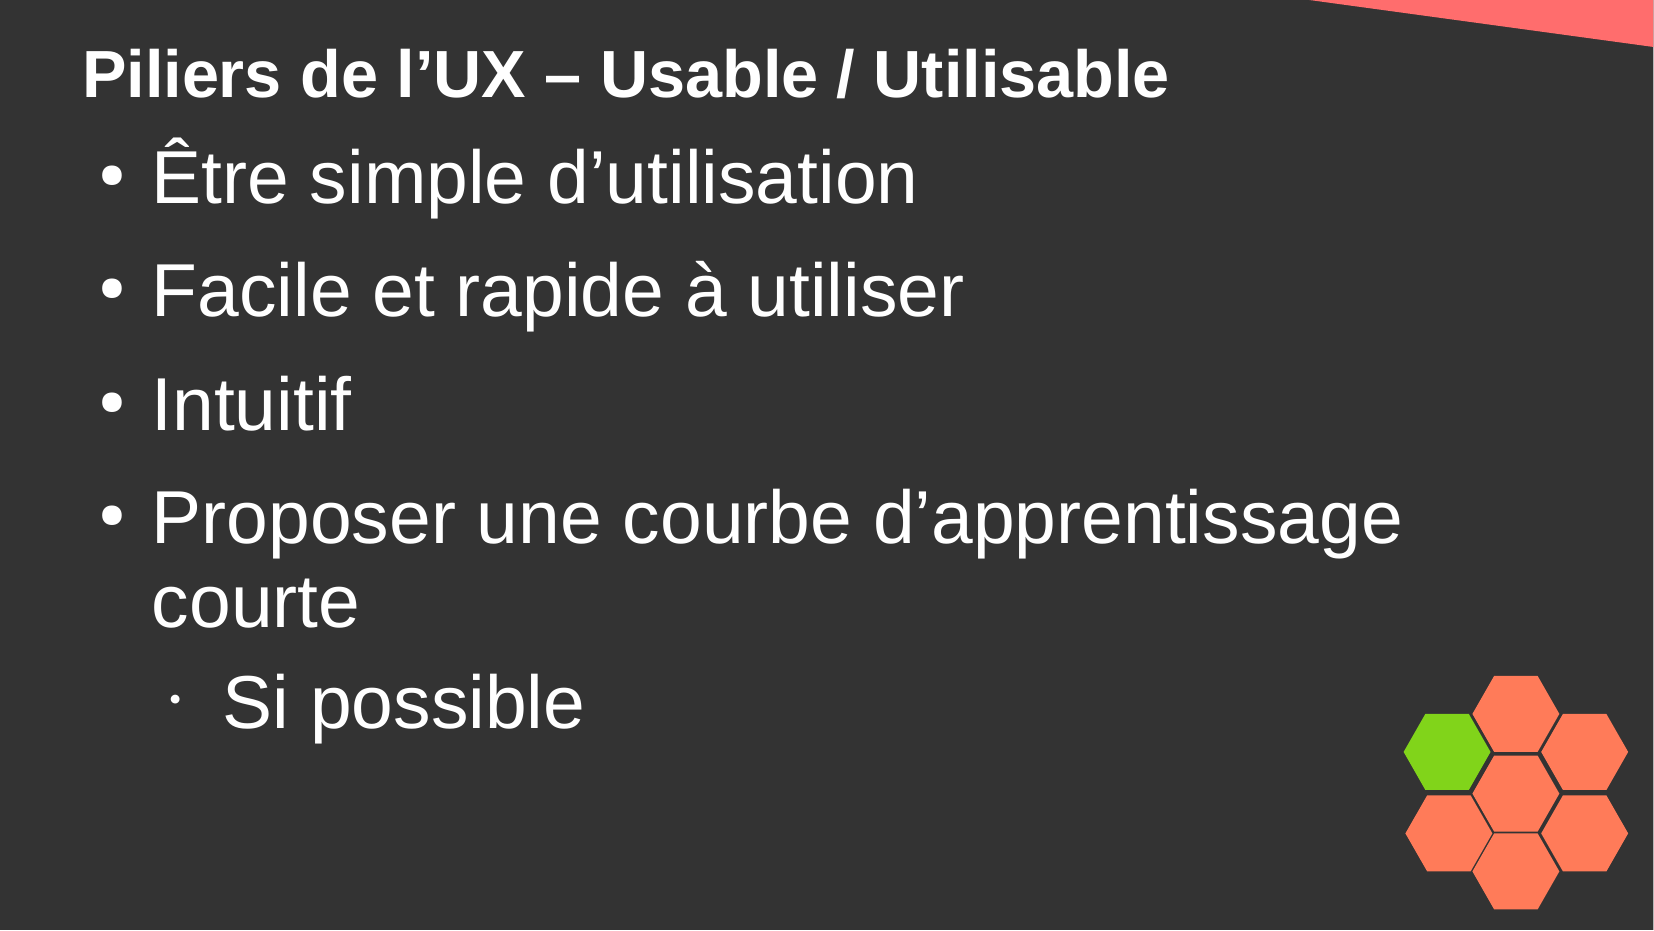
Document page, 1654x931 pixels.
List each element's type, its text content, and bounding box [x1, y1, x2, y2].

title Piliers de l’UX – Usable / Utilisable [82, 37, 1571, 114]
text_box [1472, 675, 1560, 752]
text_box [1309, 0, 1654, 48]
text_box [1403, 713, 1491, 790]
list Être simple d’utilisation Facile et rapide à utiliser Intuitif Proposer une courbe d’apprentissage courte Si possible [80, 135, 1620, 827]
text_box [1541, 795, 1629, 872]
text_box [1405, 755, 1560, 910]
text_box [1541, 713, 1629, 790]
